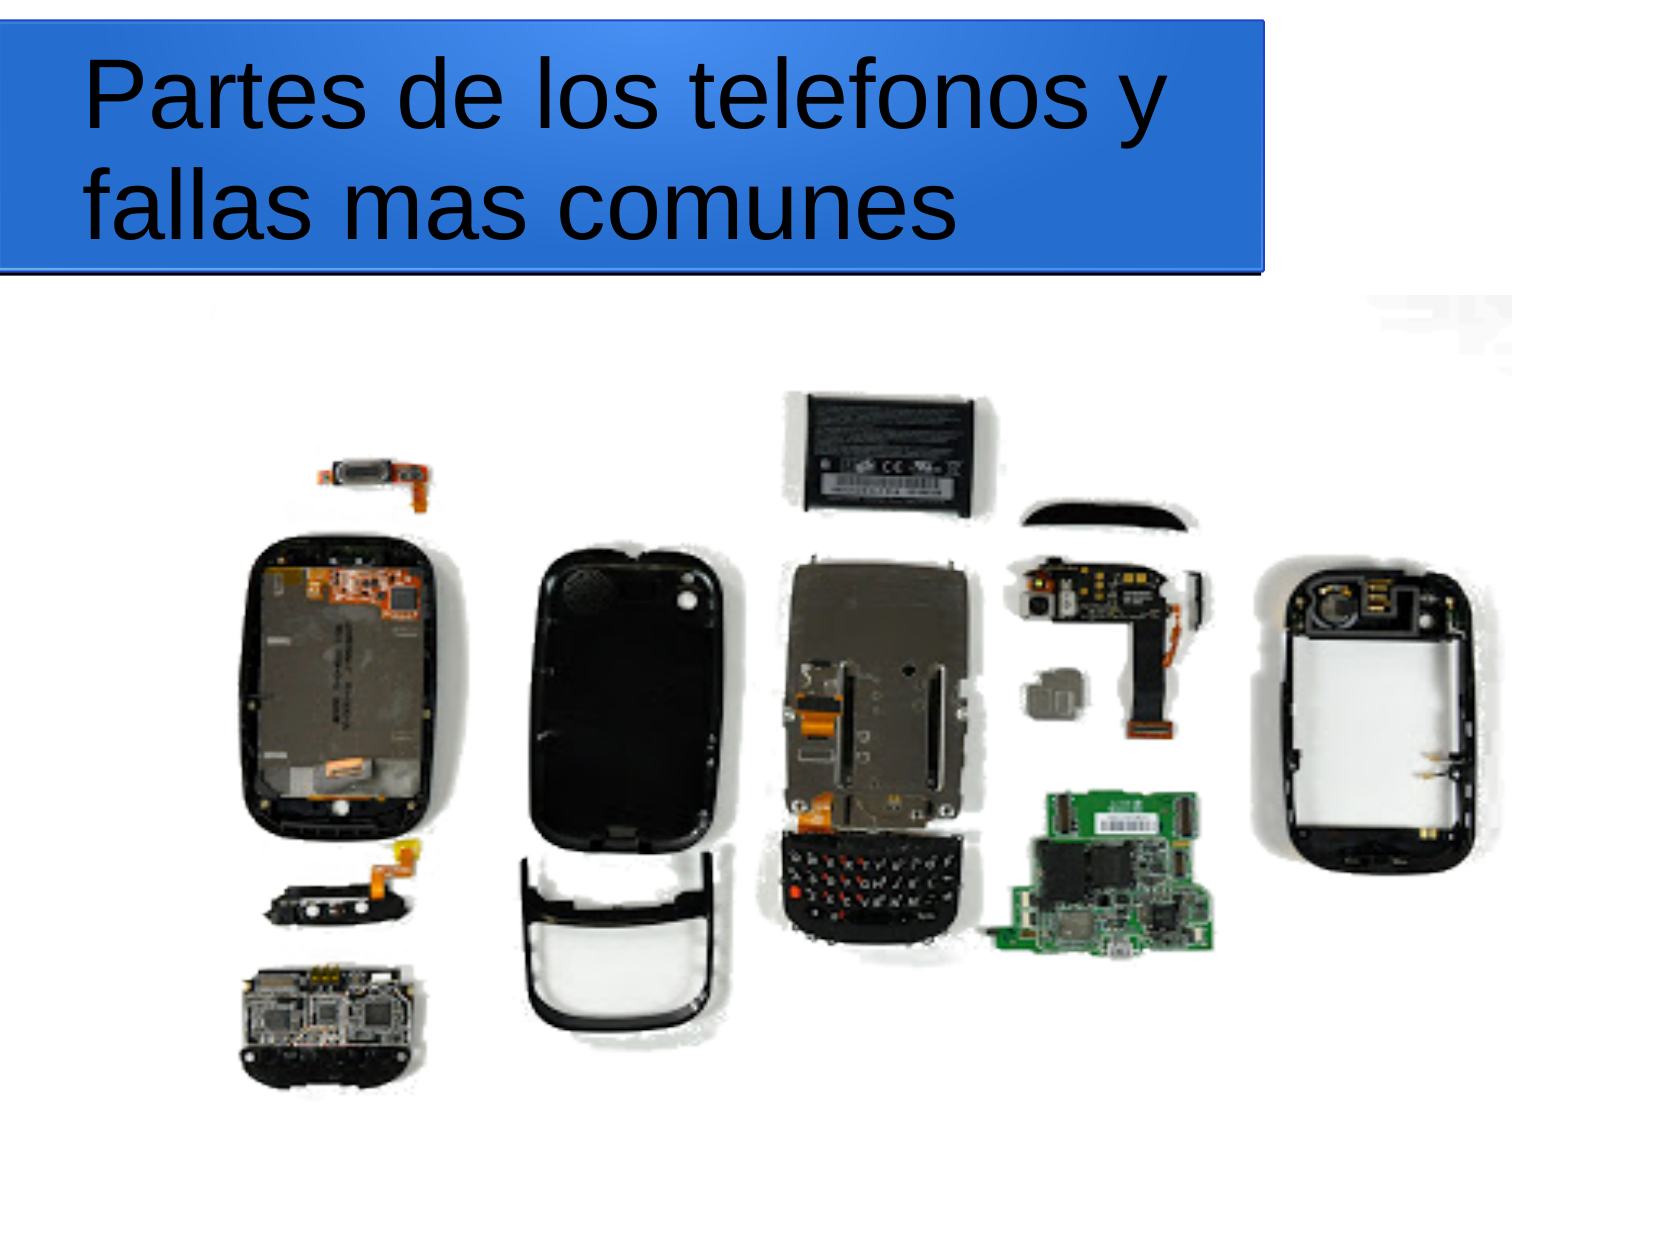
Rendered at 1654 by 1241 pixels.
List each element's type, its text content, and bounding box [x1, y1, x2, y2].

picture [210, 295, 1512, 1205]
title Partes de los telefonos y fallas mas comunes [82, 38, 1235, 261]
